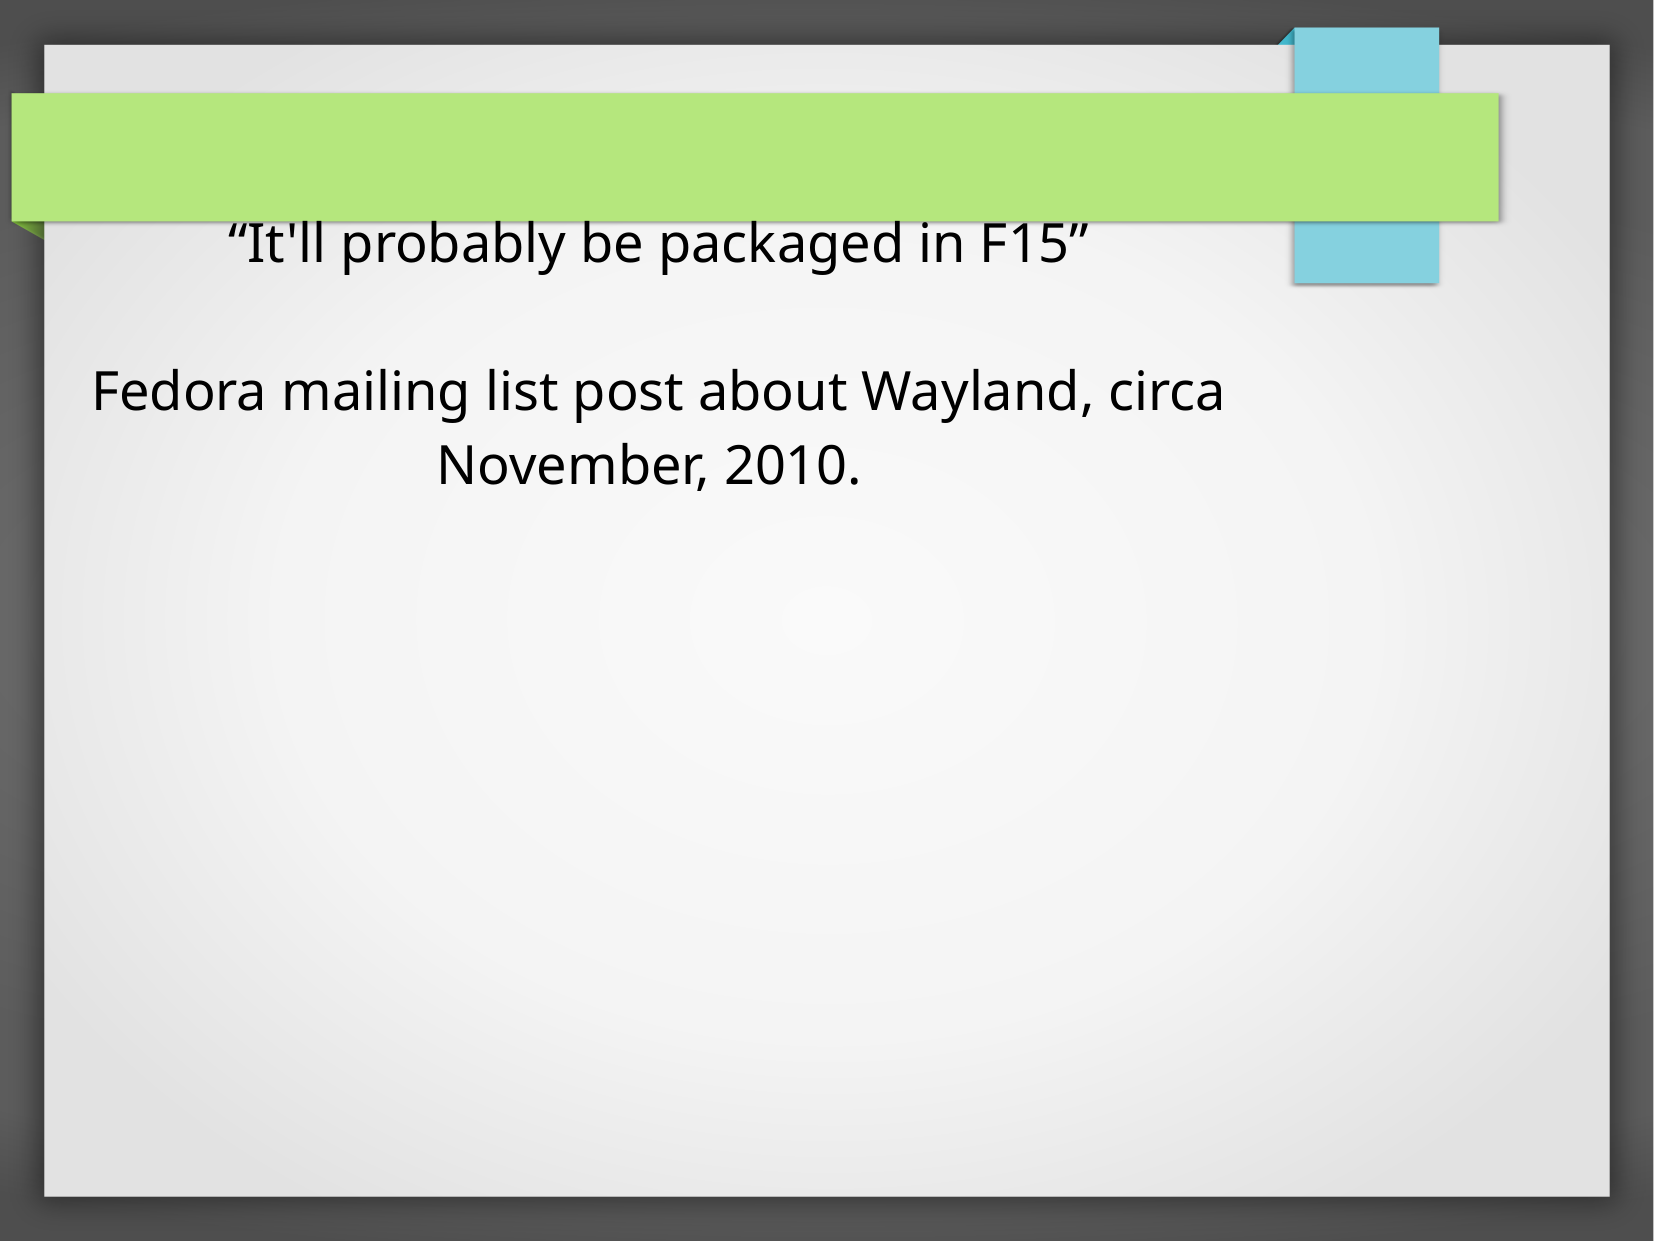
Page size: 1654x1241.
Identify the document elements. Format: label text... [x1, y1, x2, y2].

picture [0, 0, 1654, 1241]
subtitle “It'll probably be packaged in F15” Fedora mailing list post about Wayland, circa November, 2010. [70, 106, 1229, 1063]
